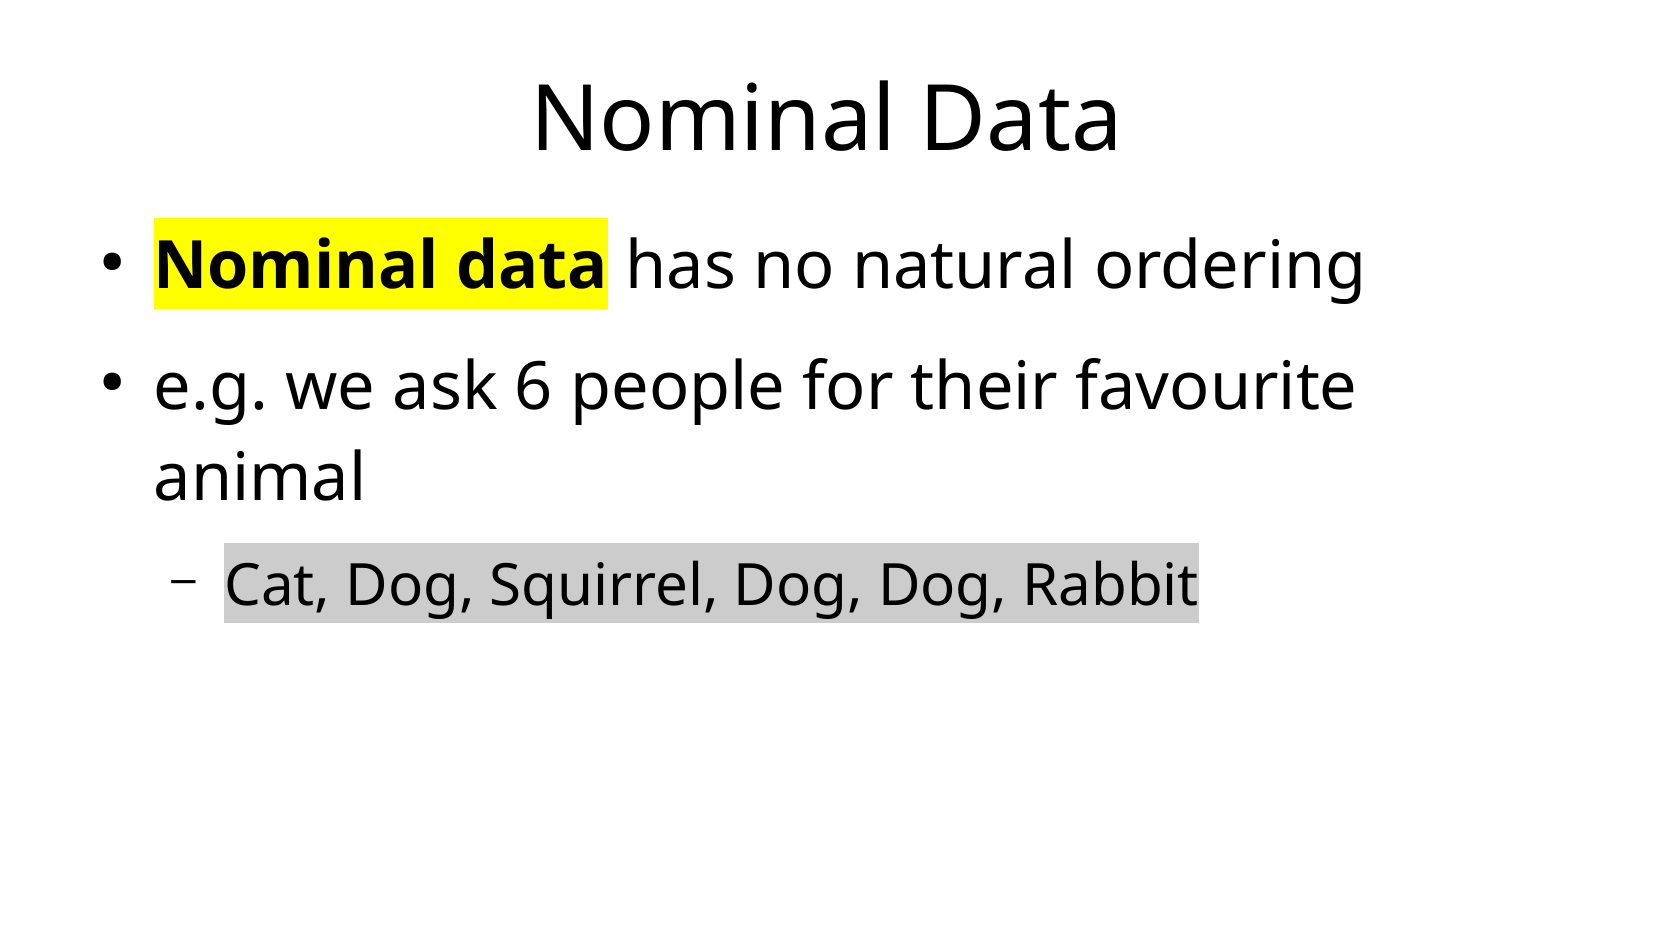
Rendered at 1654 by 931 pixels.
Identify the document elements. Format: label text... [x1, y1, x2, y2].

title Nominal Data [82, 37, 1571, 193]
list Nominal data has no natural ordering e.g. we ask 6 people for their favourite animal Cat, Dog, Squirrel, Dog, Dog, Rabbit [82, 217, 1571, 758]
